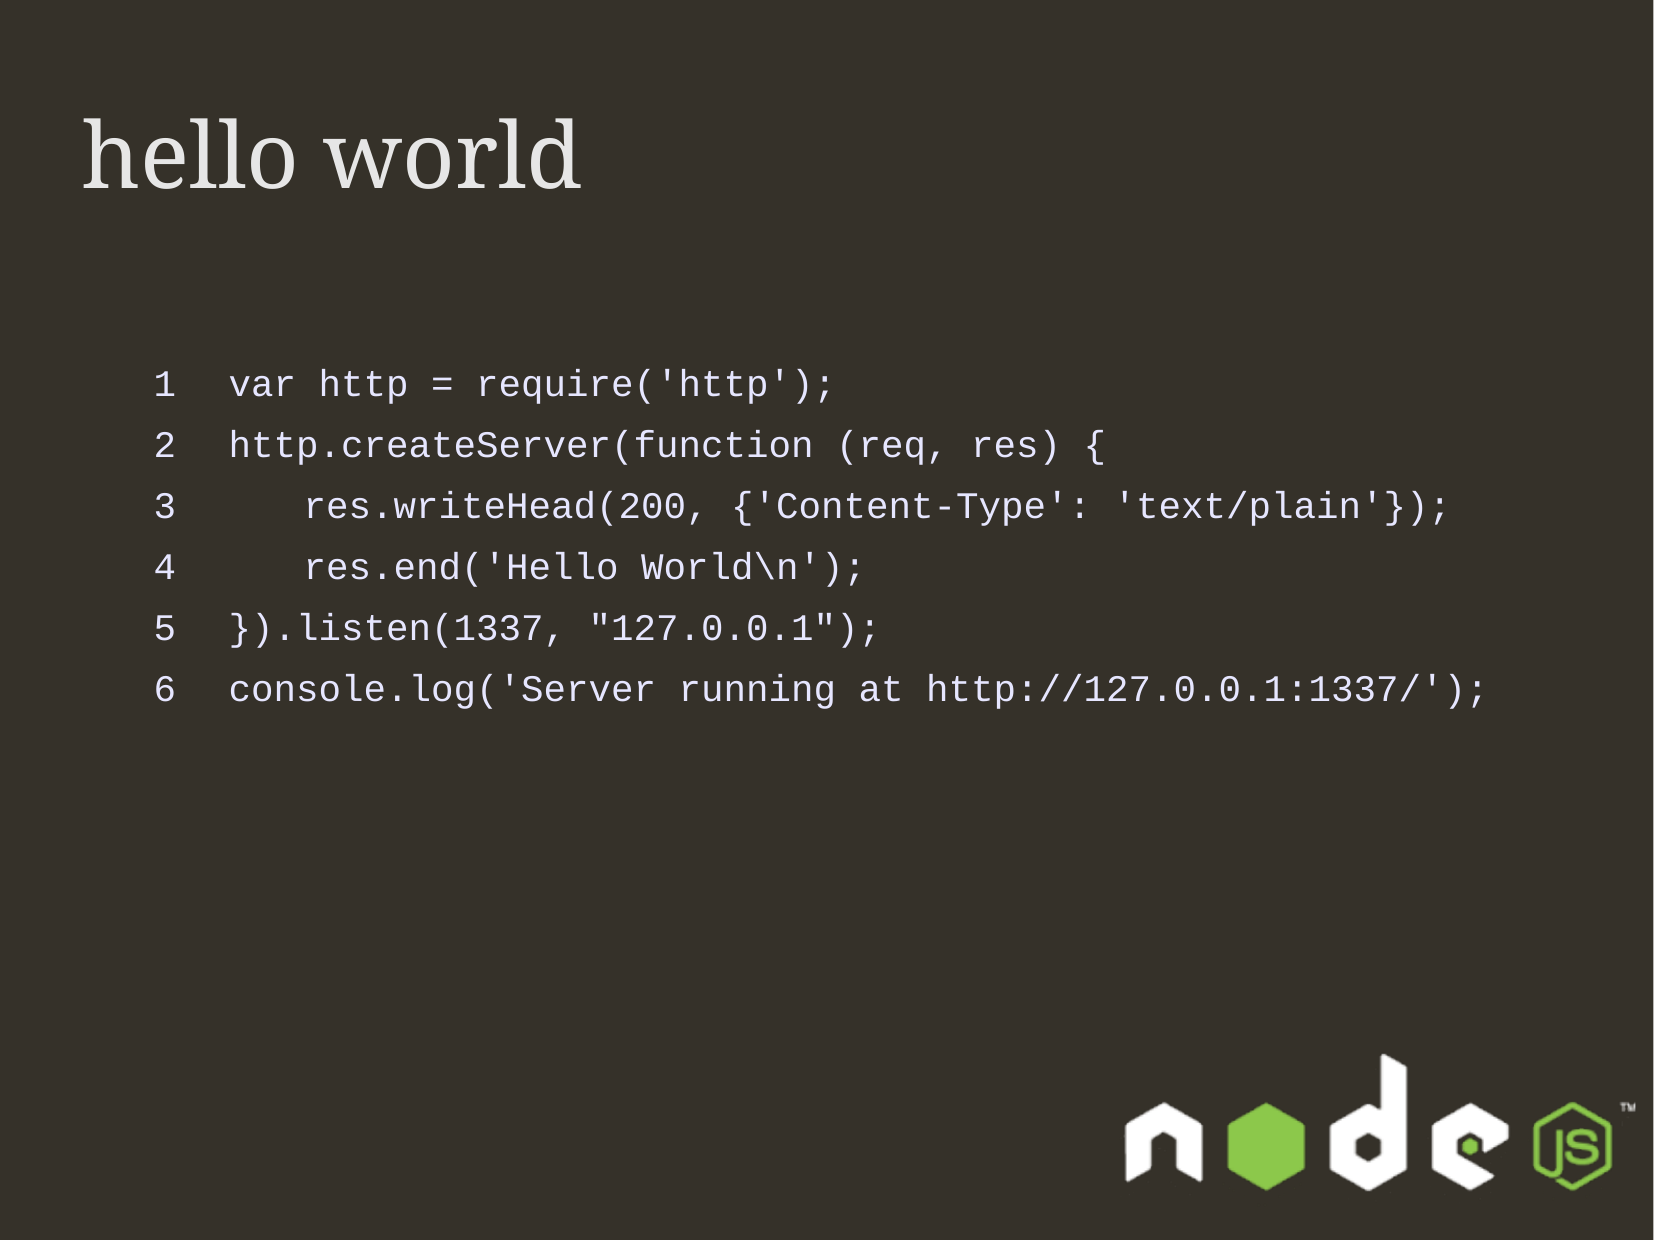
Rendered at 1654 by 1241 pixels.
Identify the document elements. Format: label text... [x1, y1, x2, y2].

picture [1108, 1006, 1651, 1238]
list 1 var http = require('http'); 2 http.createServer(function (req, res) { 3 res.writeHead(200, {'Content-Type': 'text/plain'}); 4 res.end('Hello World\n'); 5 }).listen(1337, "127.0.0.1"); 6 console.log('Server running at http://127.0.0.1:1337/'); [82, 290, 1571, 1109]
title hello world [82, 49, 1571, 257]
